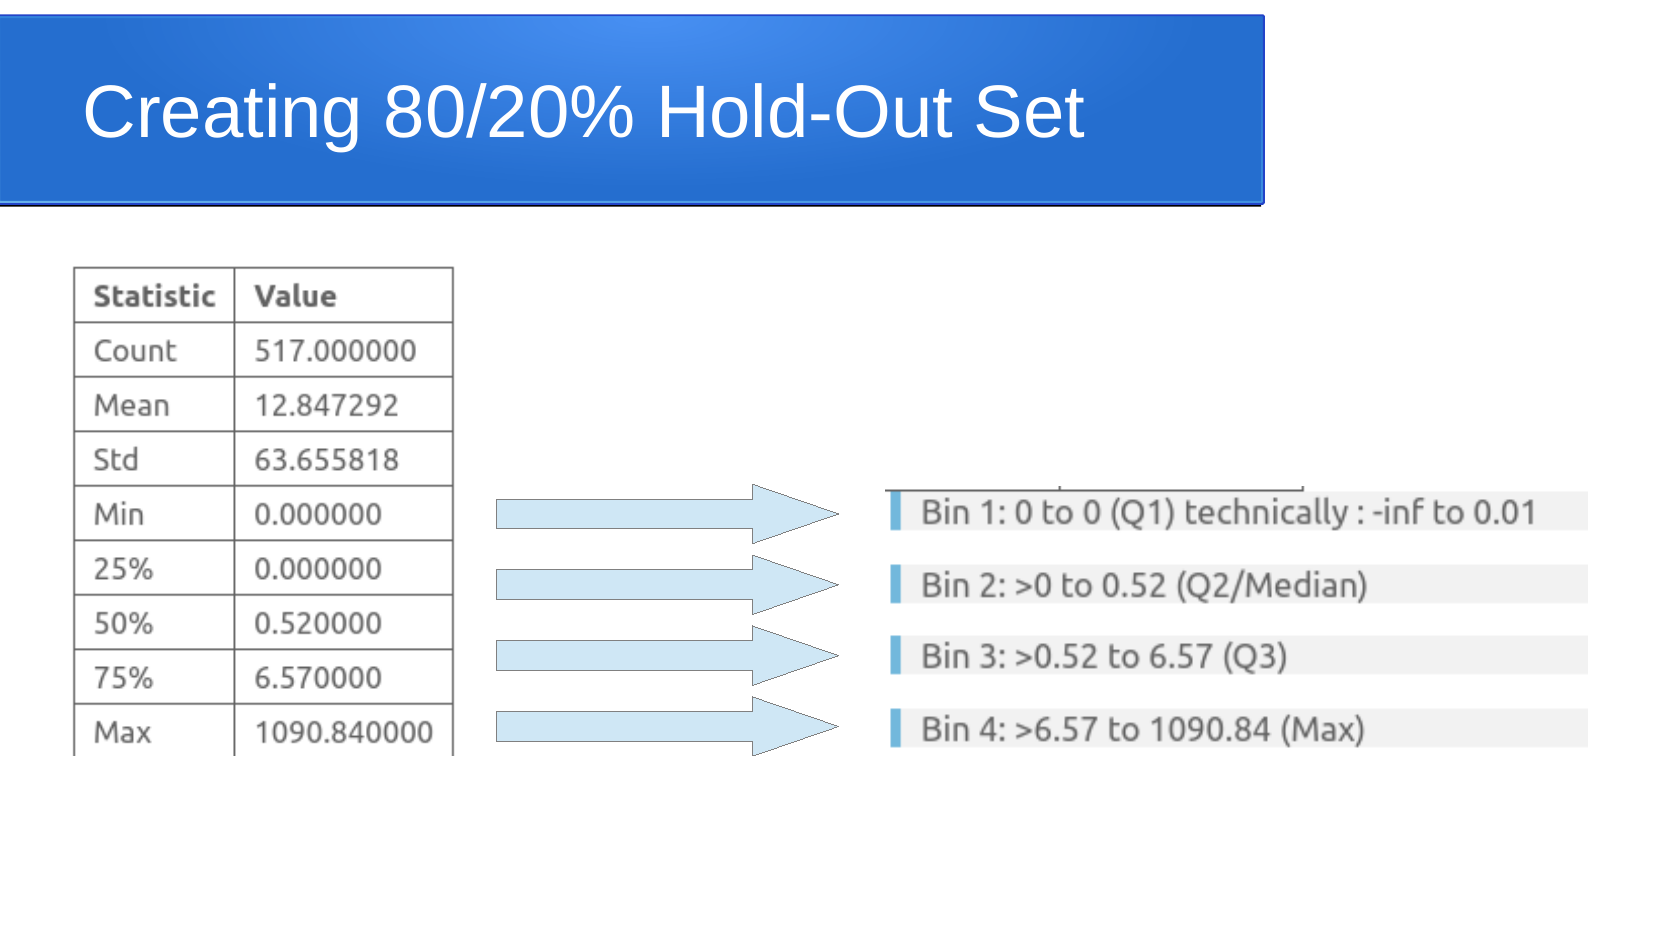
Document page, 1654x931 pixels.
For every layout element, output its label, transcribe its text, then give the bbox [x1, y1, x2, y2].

picture [885, 486, 1588, 768]
text_box [496, 625, 839, 686]
text_box [496, 484, 839, 544]
text_box [496, 555, 839, 615]
picture [70, 260, 467, 756]
title Creating 80/20% Hold-Out Set [82, 35, 1235, 189]
text_box [496, 696, 839, 756]
